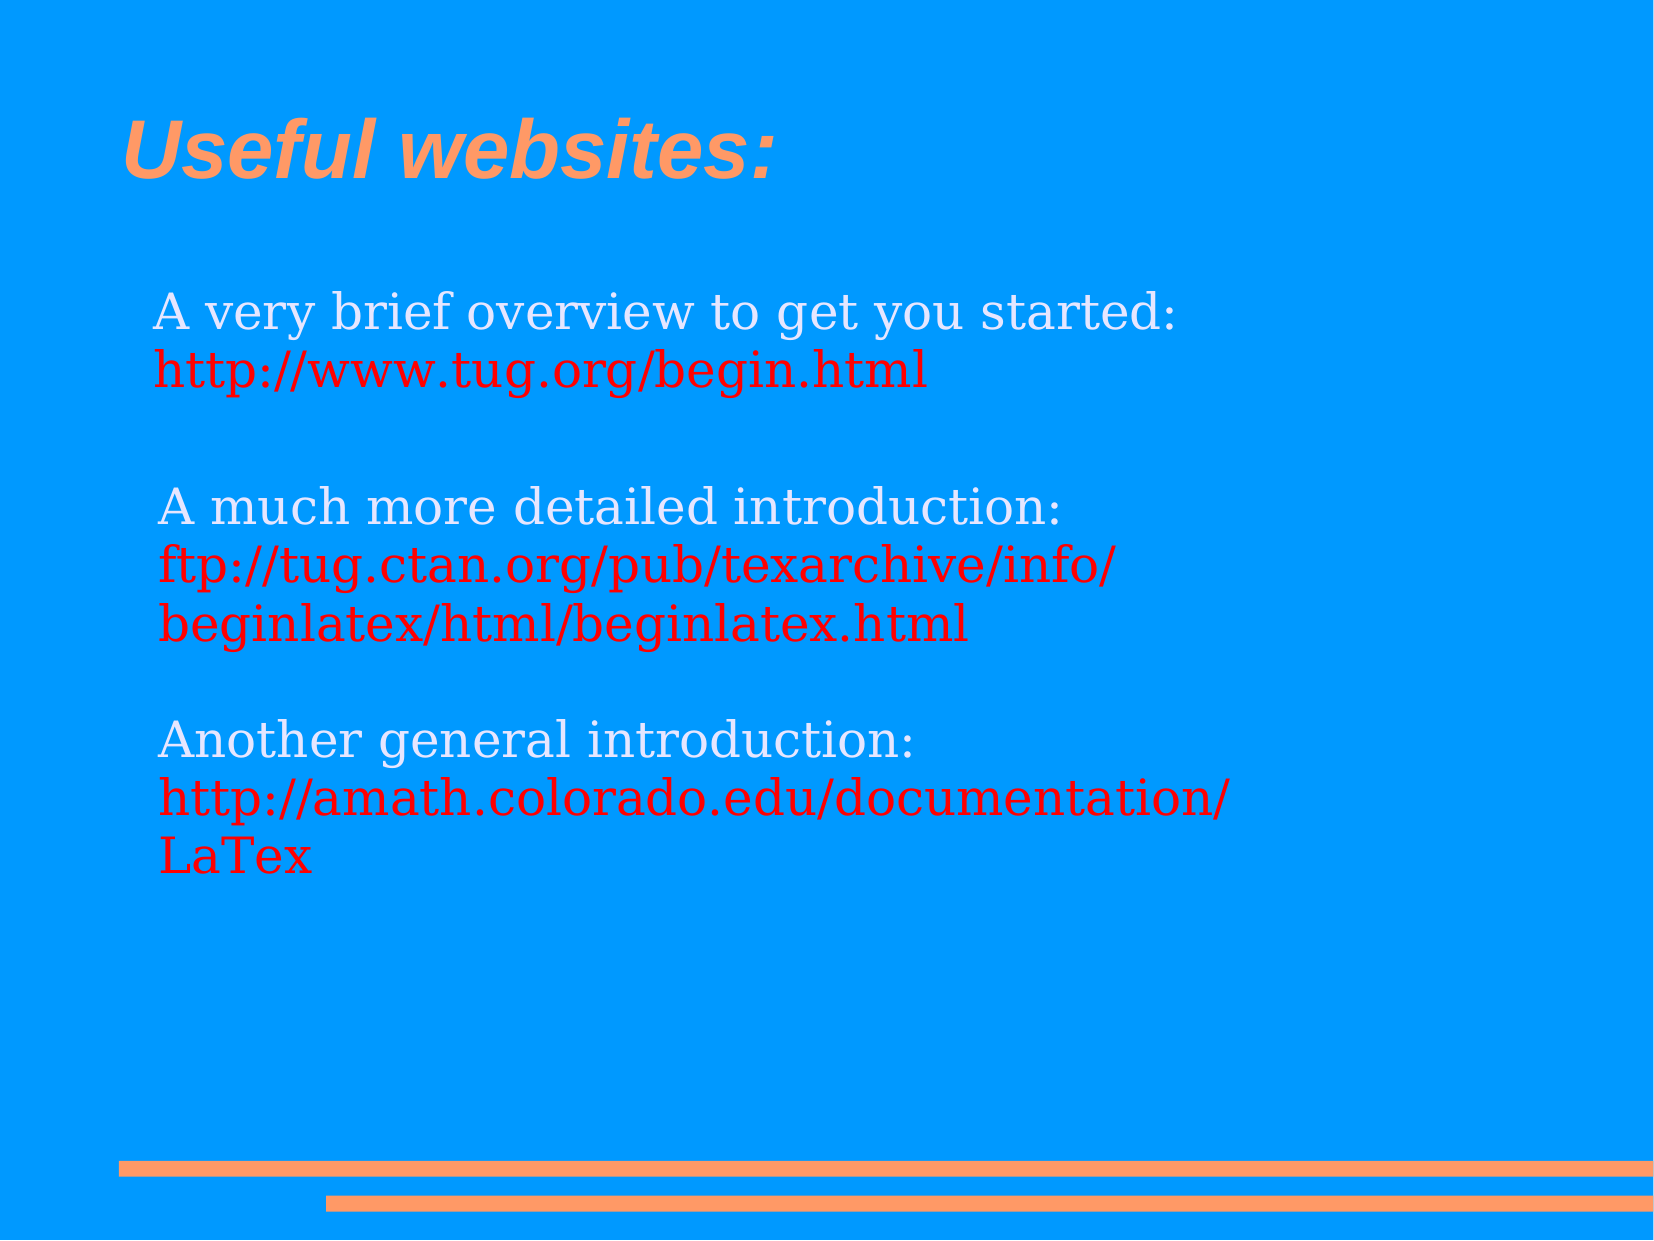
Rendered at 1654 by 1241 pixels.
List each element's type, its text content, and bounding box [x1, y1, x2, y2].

text_box A very brief overview to get you started: http://www.tug.org/begin.html [153, 282, 1545, 412]
text_box A much more detailed introduction: ftp://tug.ctan.org/pub/texarchive/info/ beginlatex/html/beginlatex.html Another general introduction: http://amath.colorado.edu/documentation/ LaTex [158, 478, 1287, 1003]
title Useful websites: [121, 46, 1534, 254]
